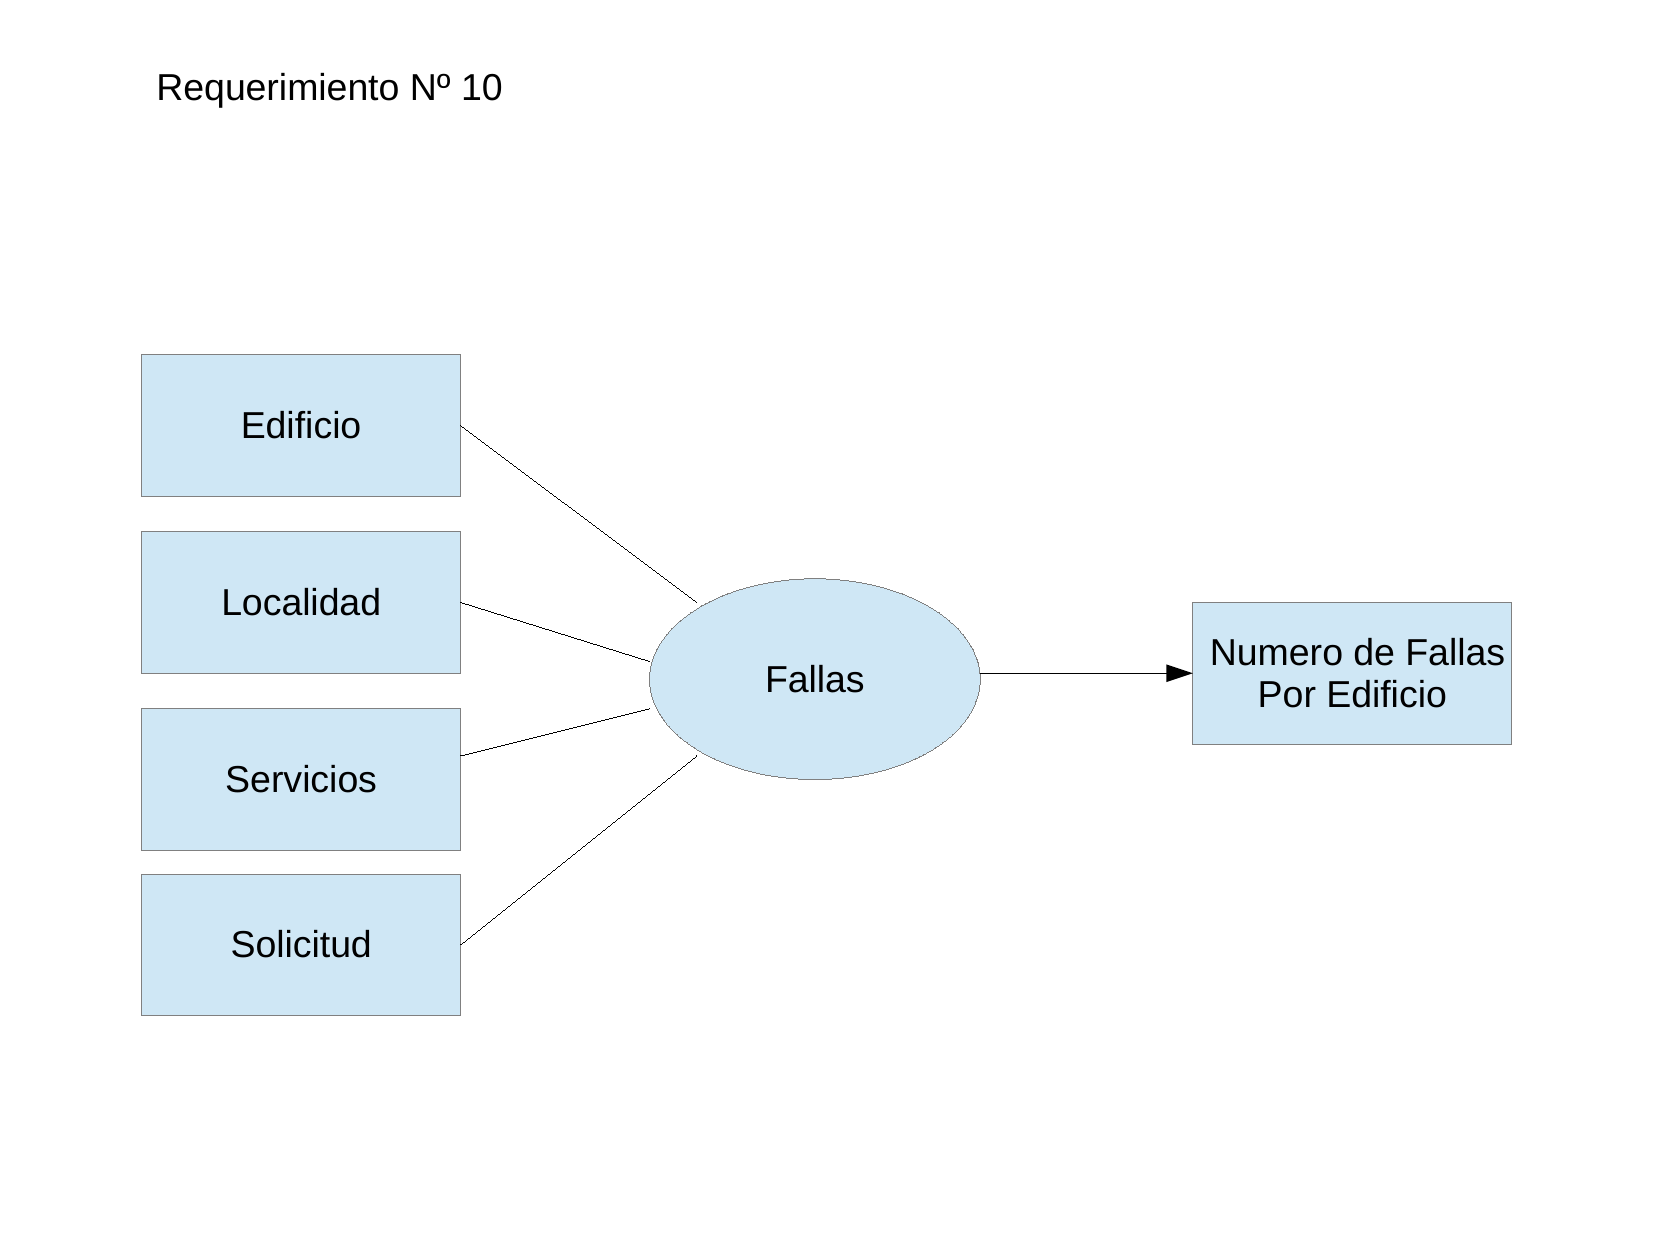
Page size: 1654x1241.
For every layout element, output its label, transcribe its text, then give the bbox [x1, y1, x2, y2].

text_box Solicitud [141, 874, 461, 1016]
text_box Edificio [141, 354, 461, 497]
text_box Numero de Fallas Por Edificio [1192, 602, 1512, 745]
text_box Localidad [141, 531, 461, 674]
text_box Servicios [141, 708, 461, 851]
text_box Fallas [649, 578, 981, 780]
text_box Requerimiento Nº 10 [141, 59, 519, 116]
